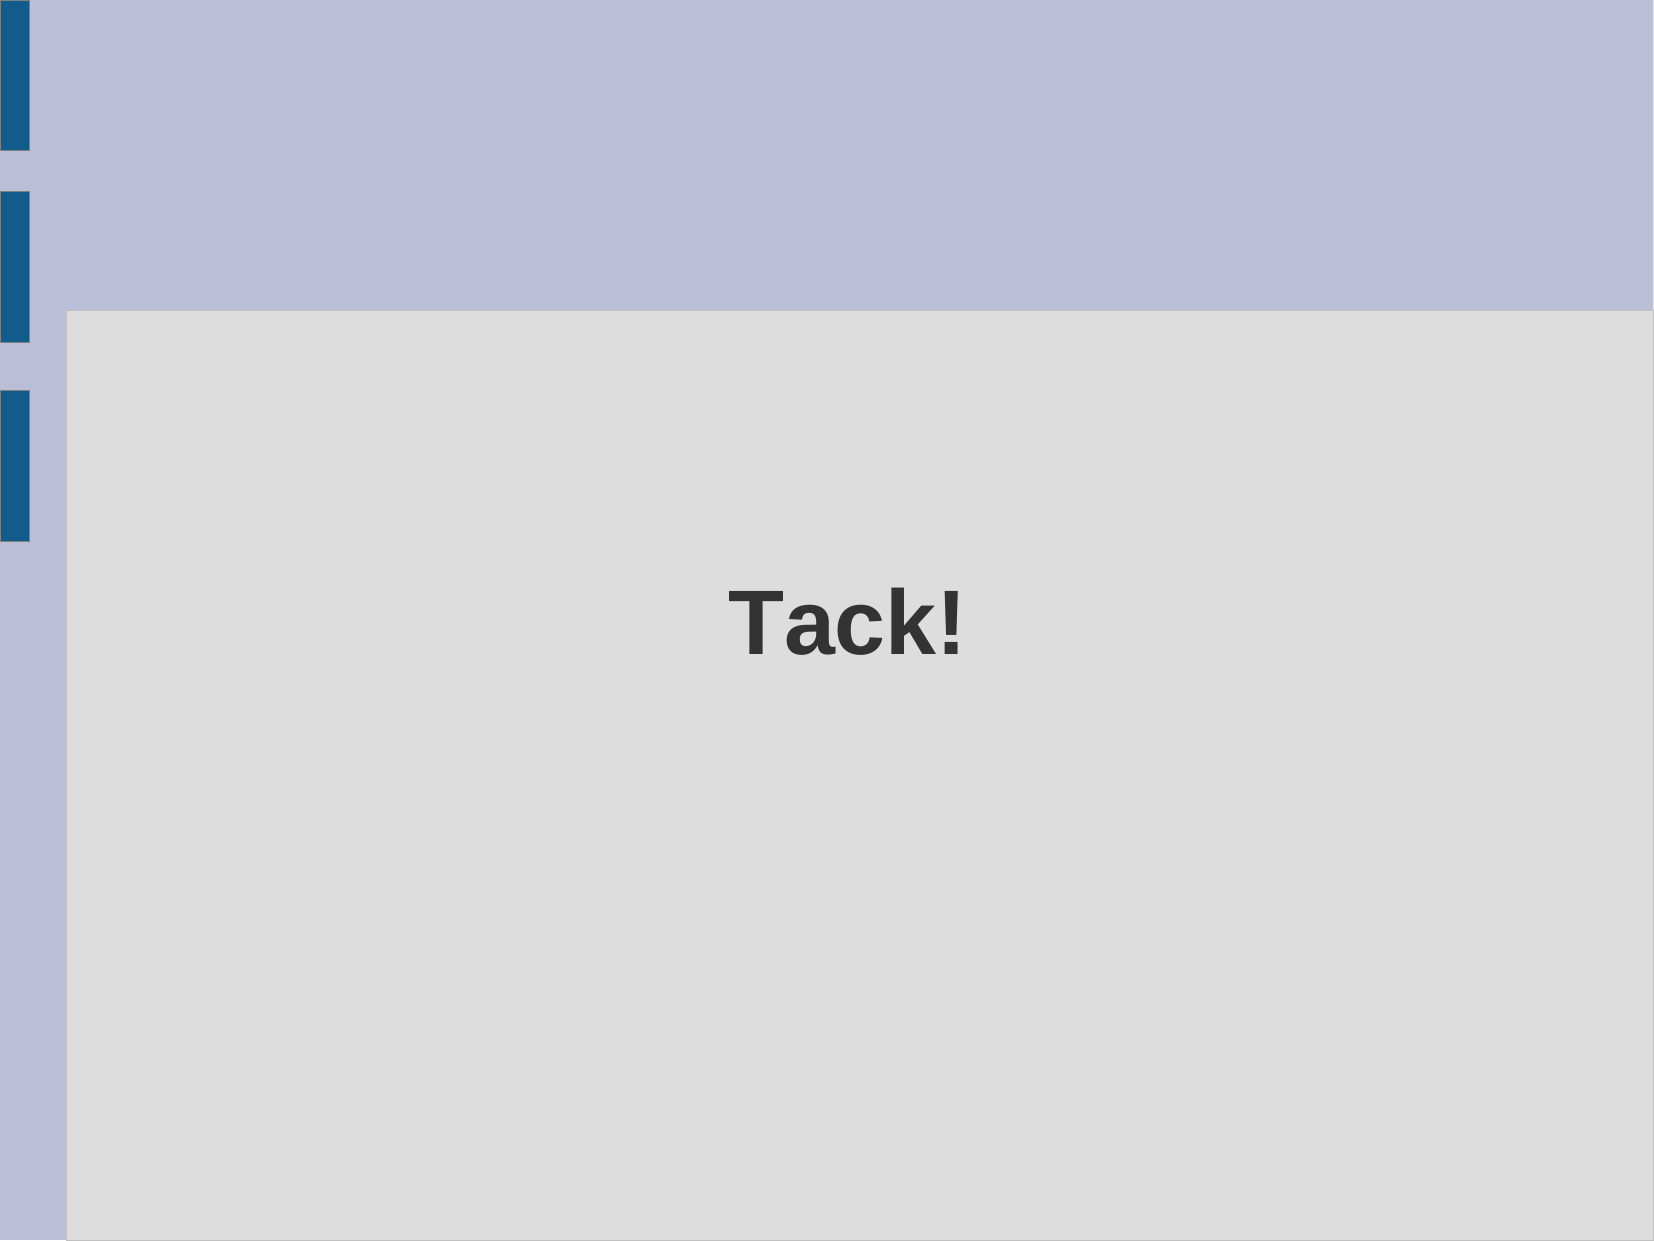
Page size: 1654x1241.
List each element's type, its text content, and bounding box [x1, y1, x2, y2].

title Tack! [141, 519, 1554, 727]
